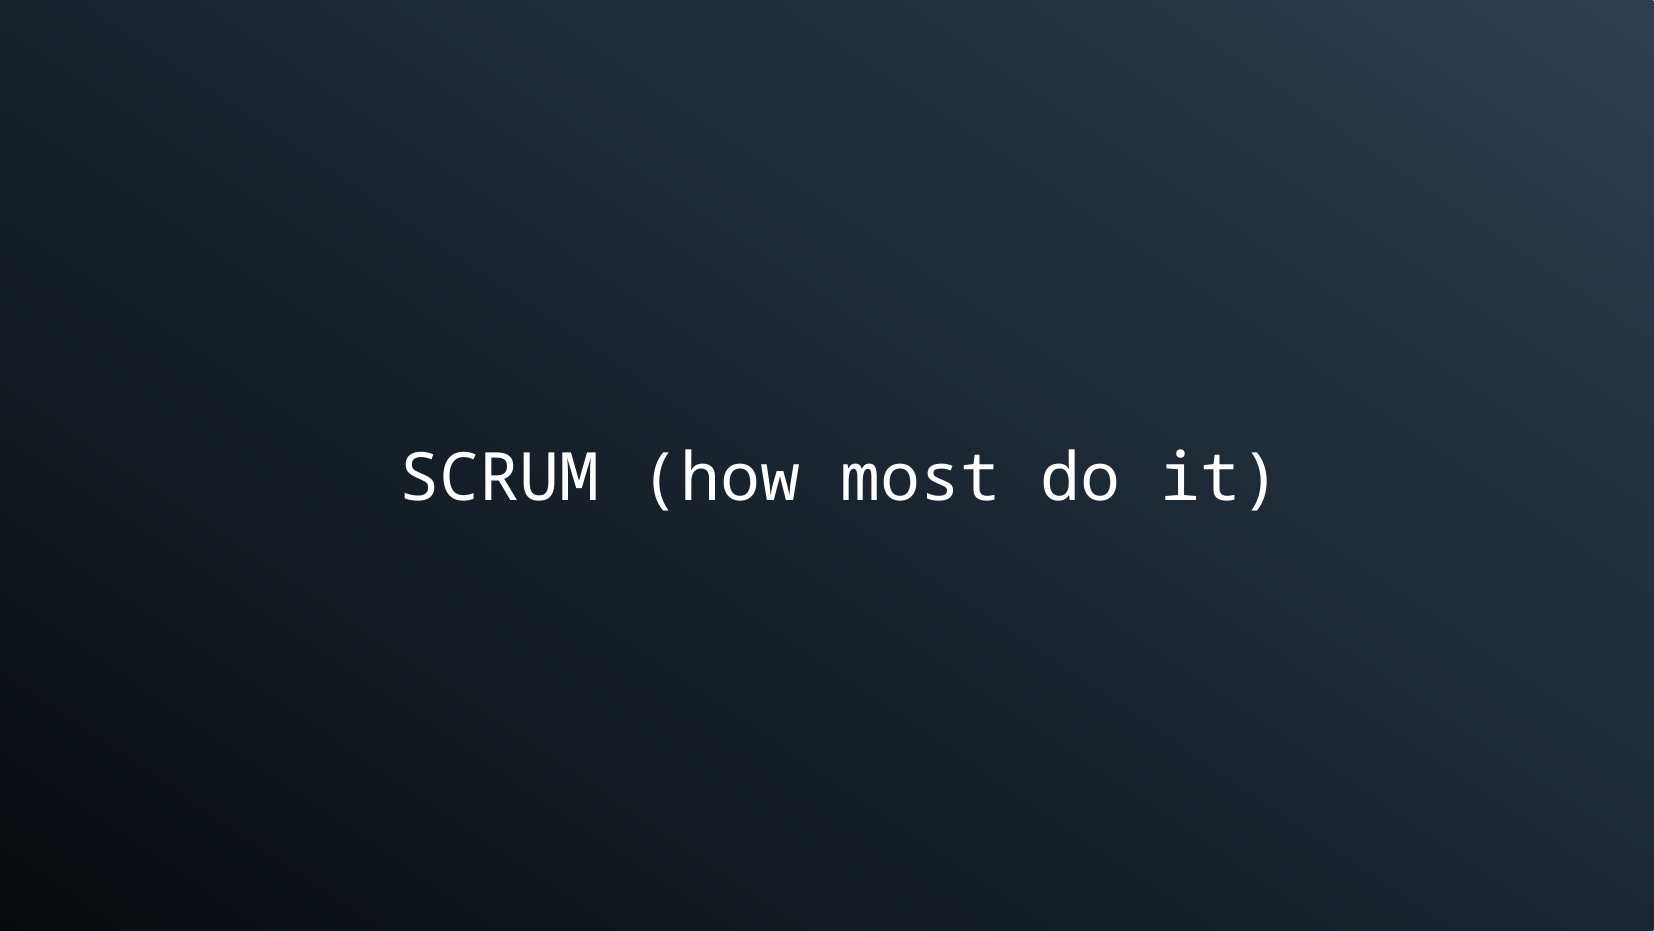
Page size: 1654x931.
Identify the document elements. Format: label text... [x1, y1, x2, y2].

subtitle SCRUM (how most do it) [187, 300, 1493, 650]
